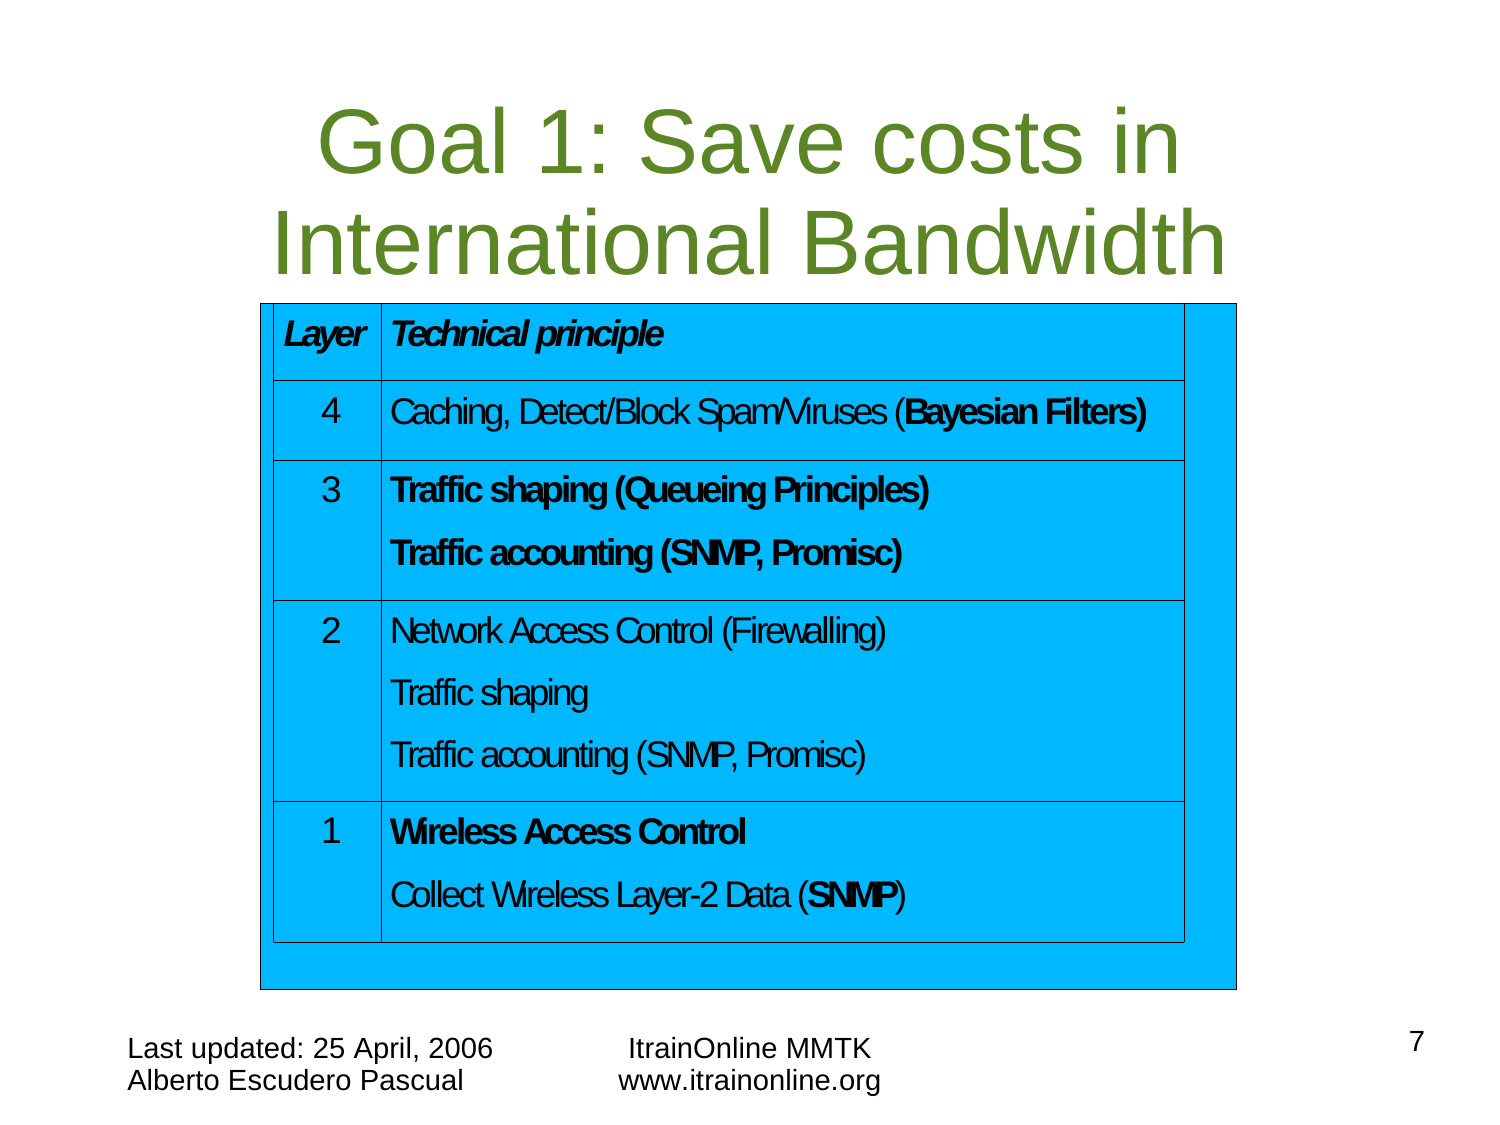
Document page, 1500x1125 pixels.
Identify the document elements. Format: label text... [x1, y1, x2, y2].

chart [260, 303, 1237, 990]
text_box Goal 1: Save costs in International Bandwidth [112, 73, 1388, 315]
